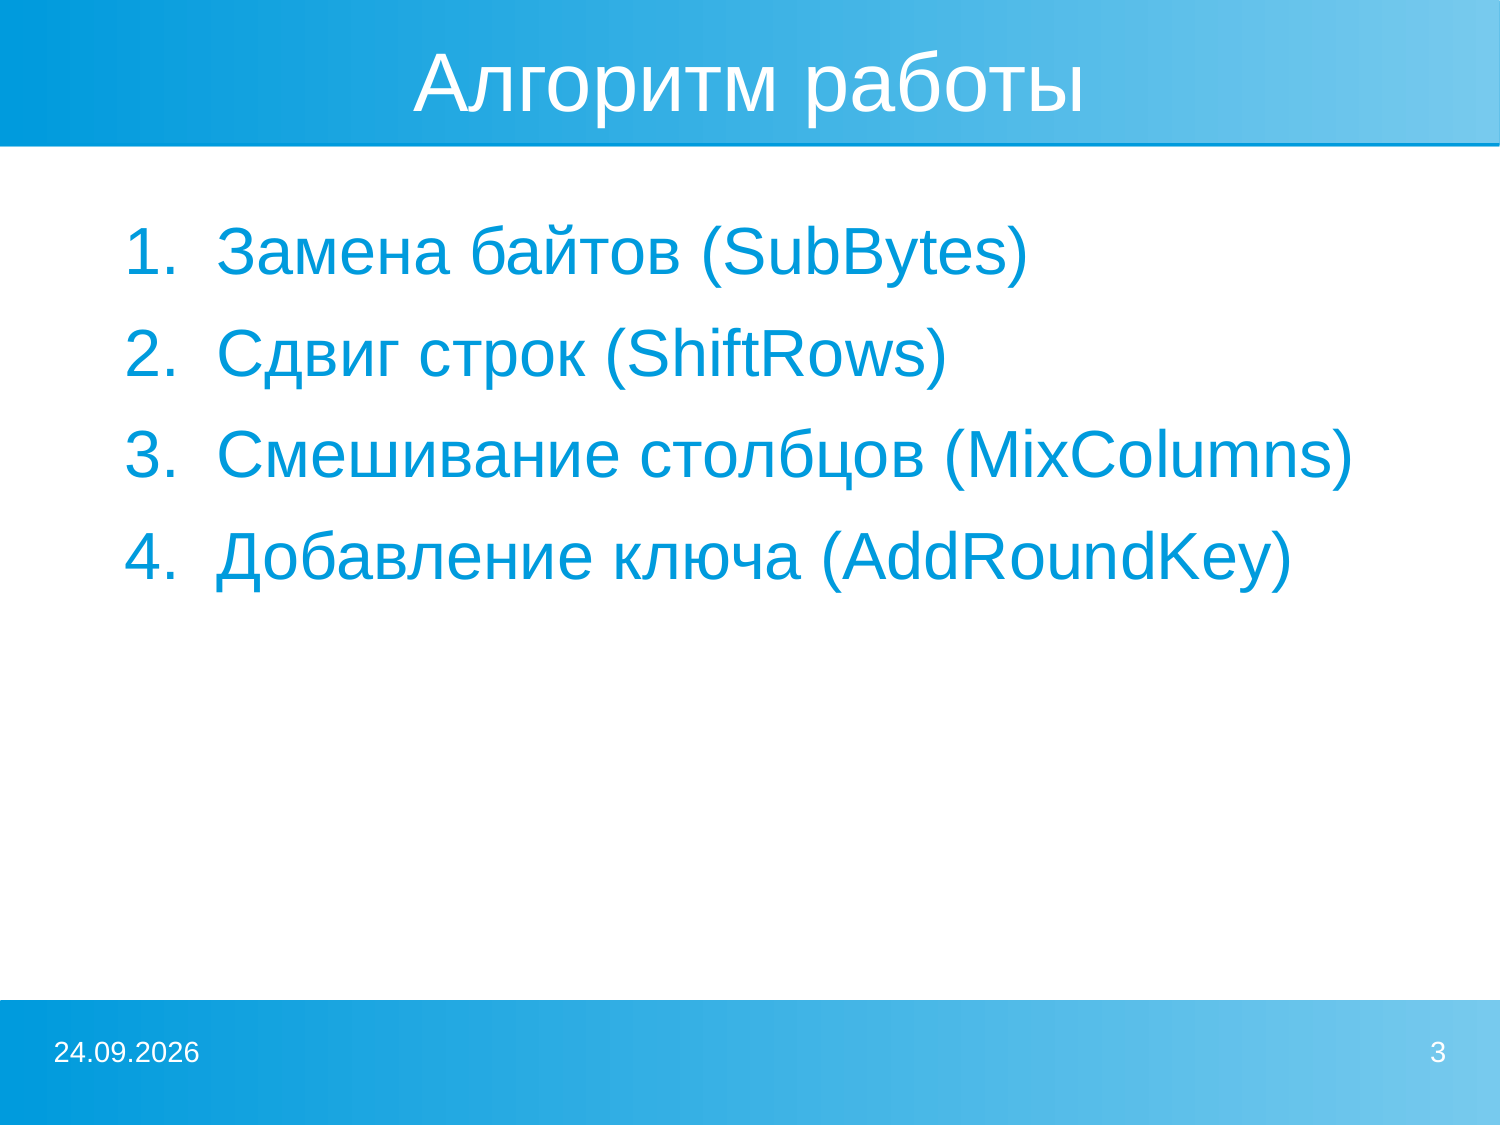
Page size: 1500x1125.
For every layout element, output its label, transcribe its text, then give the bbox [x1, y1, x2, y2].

list 1. Замена байтов (SubBytes) 2. Сдвиг строк (ShiftRows) 3. Смешивание столбцов (MixColumns) 4. Добавление ключа (AddRoundKey) [53, 214, 1447, 929]
title Алгоритм работы [53, 35, 1447, 131]
